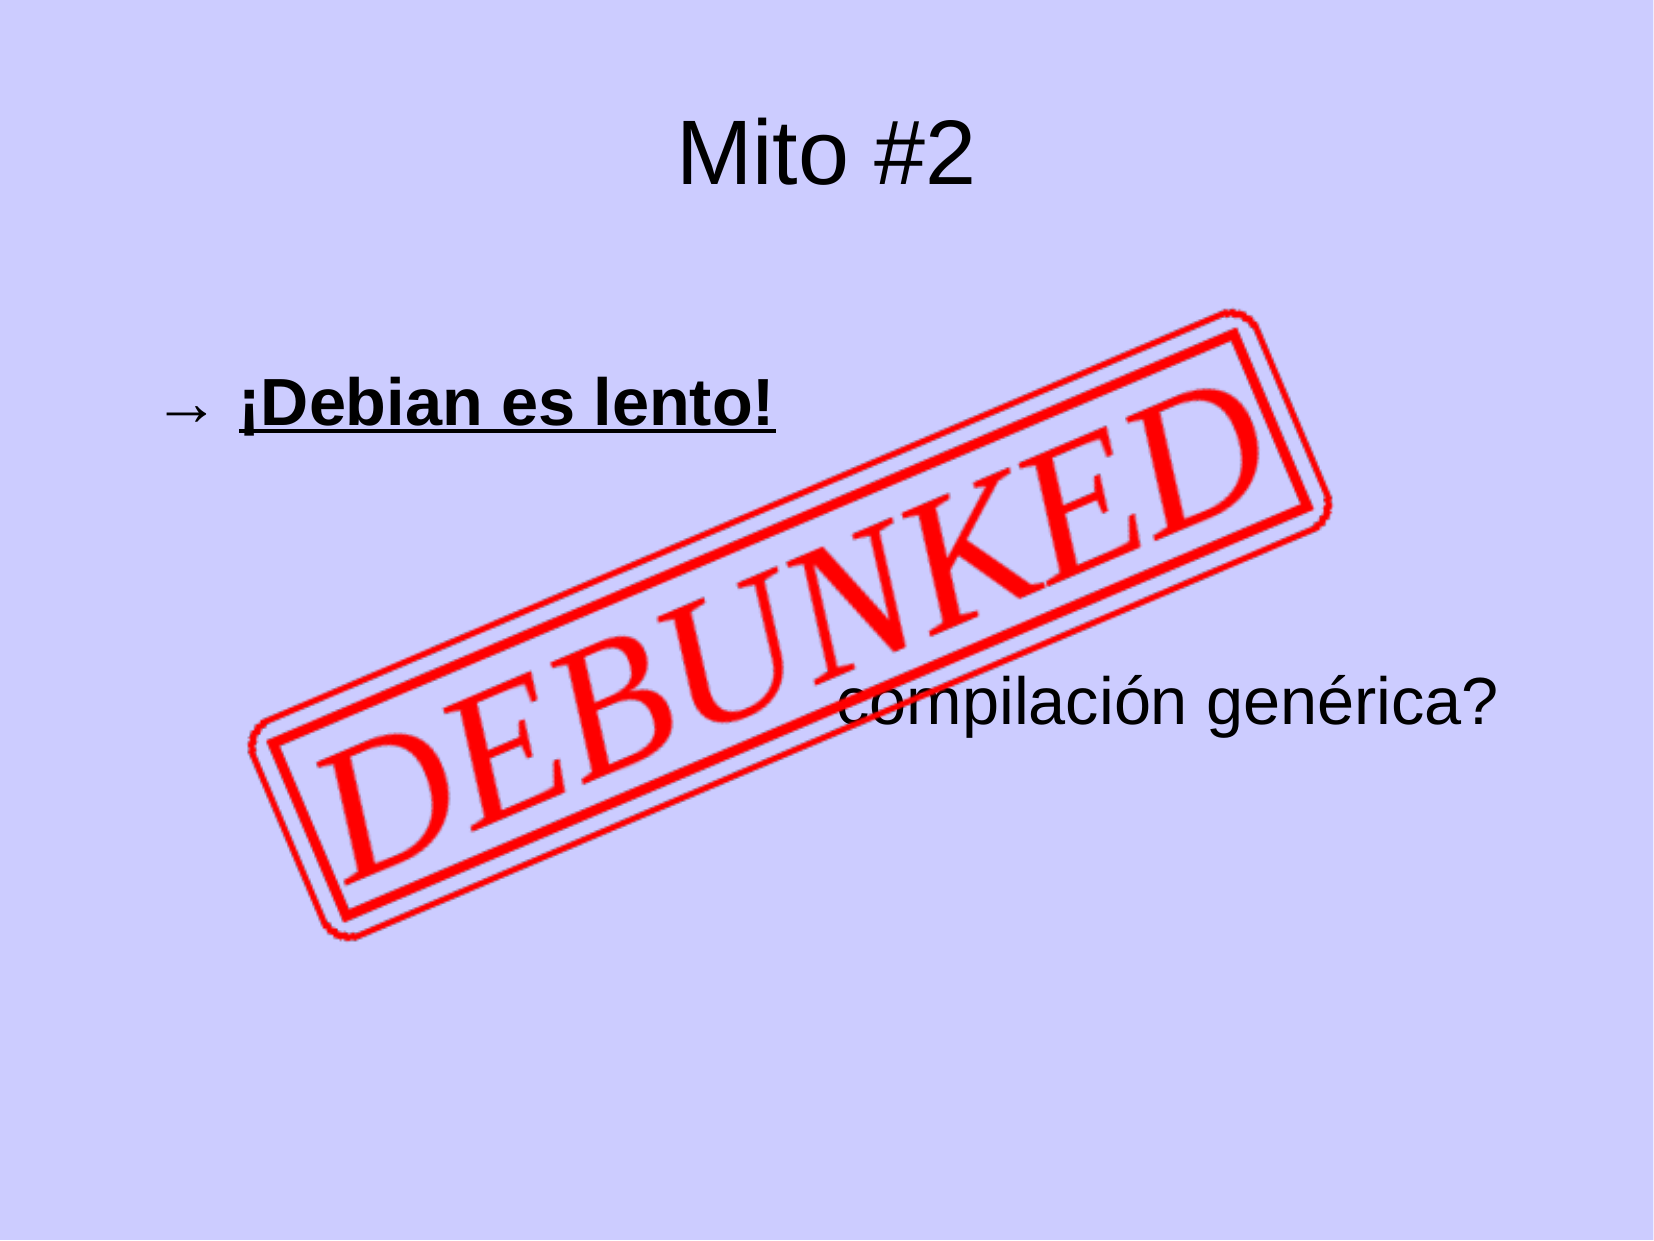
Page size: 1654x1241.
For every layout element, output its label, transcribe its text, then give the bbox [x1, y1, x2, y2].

list → ¡Debian es lento! compilación genérica? [82, 290, 1571, 1010]
picture [213, 293, 1345, 952]
title Mito #2 [82, 49, 1571, 257]
